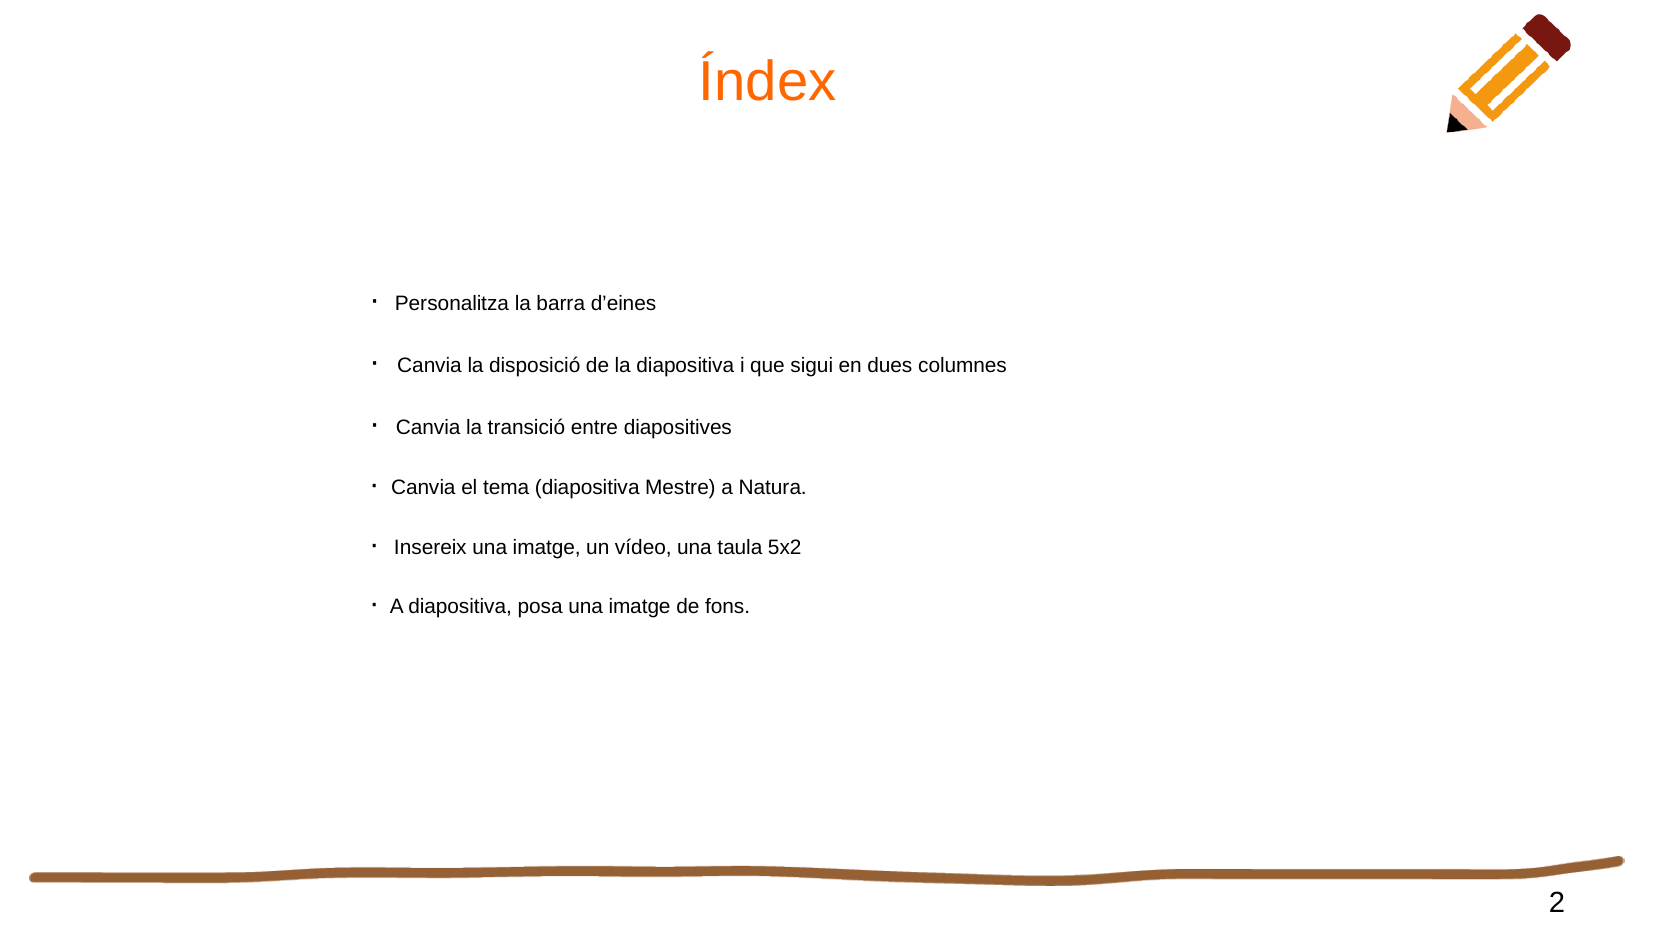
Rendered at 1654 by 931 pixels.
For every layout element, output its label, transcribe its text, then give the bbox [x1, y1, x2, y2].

text_box · Personalitza la barra d’eines · Canvia la disposició de la diapositiva i que sigui en dues columnes · Canvia la transició entre diapositives · Canvia el tema (diapositiva Mestre) a Natura. · Insereix una imatge, un vídeo, una taula 5x2 · A diapositiva, posa una imatge de fons. [354, 206, 1063, 676]
picture [1446, 14, 1571, 133]
picture [29, 856, 1625, 886]
title Índex [88, 29, 1447, 133]
